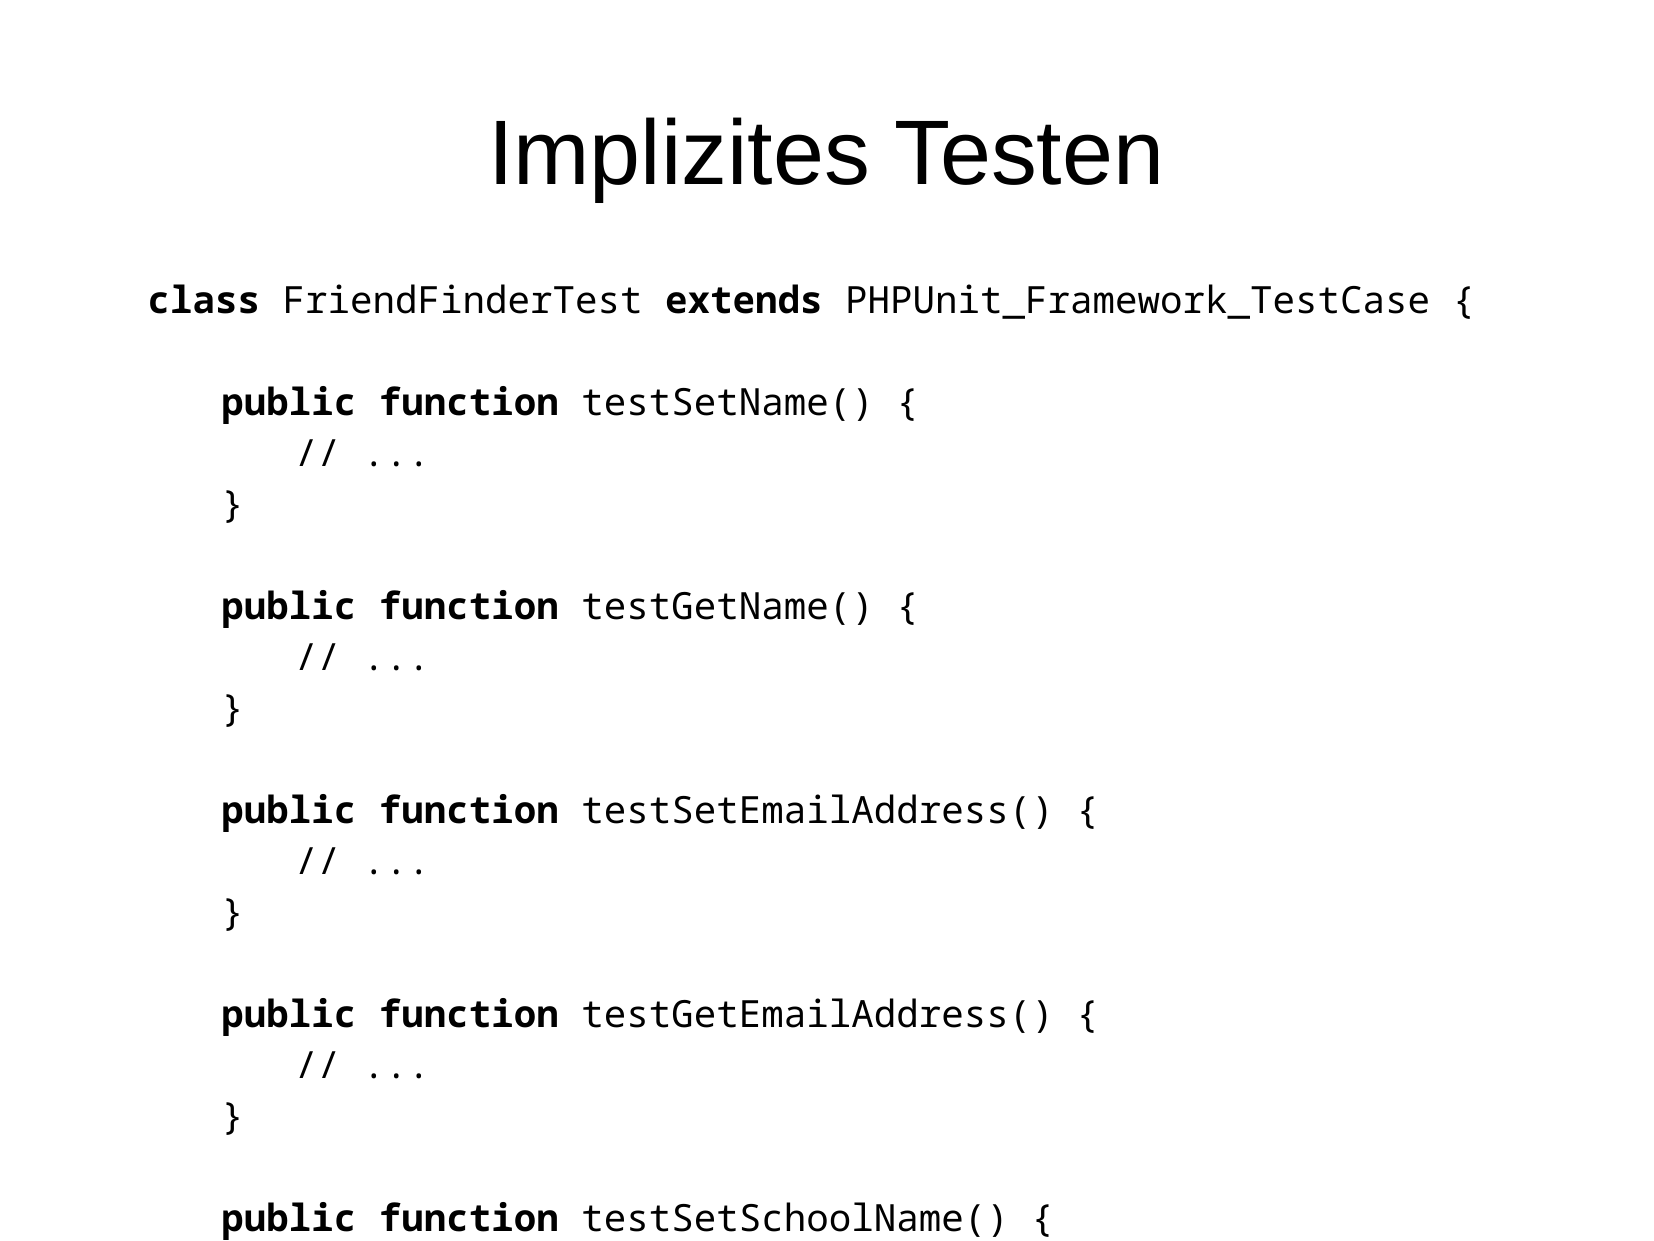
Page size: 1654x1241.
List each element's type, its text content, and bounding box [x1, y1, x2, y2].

title Implizites Testen [82, 56, 1571, 250]
text_box class FriendFinderTest extends PHPUnit_Framework_TestCase { public function testSetName() { // ... } public function testGetName() { // ... } public function testSetEmailAddress() { // ... } public function testGetEmailAddress() { // ... } public function testSetSchoolName() { // ... } // ... } [132, 265, 1521, 1211]
